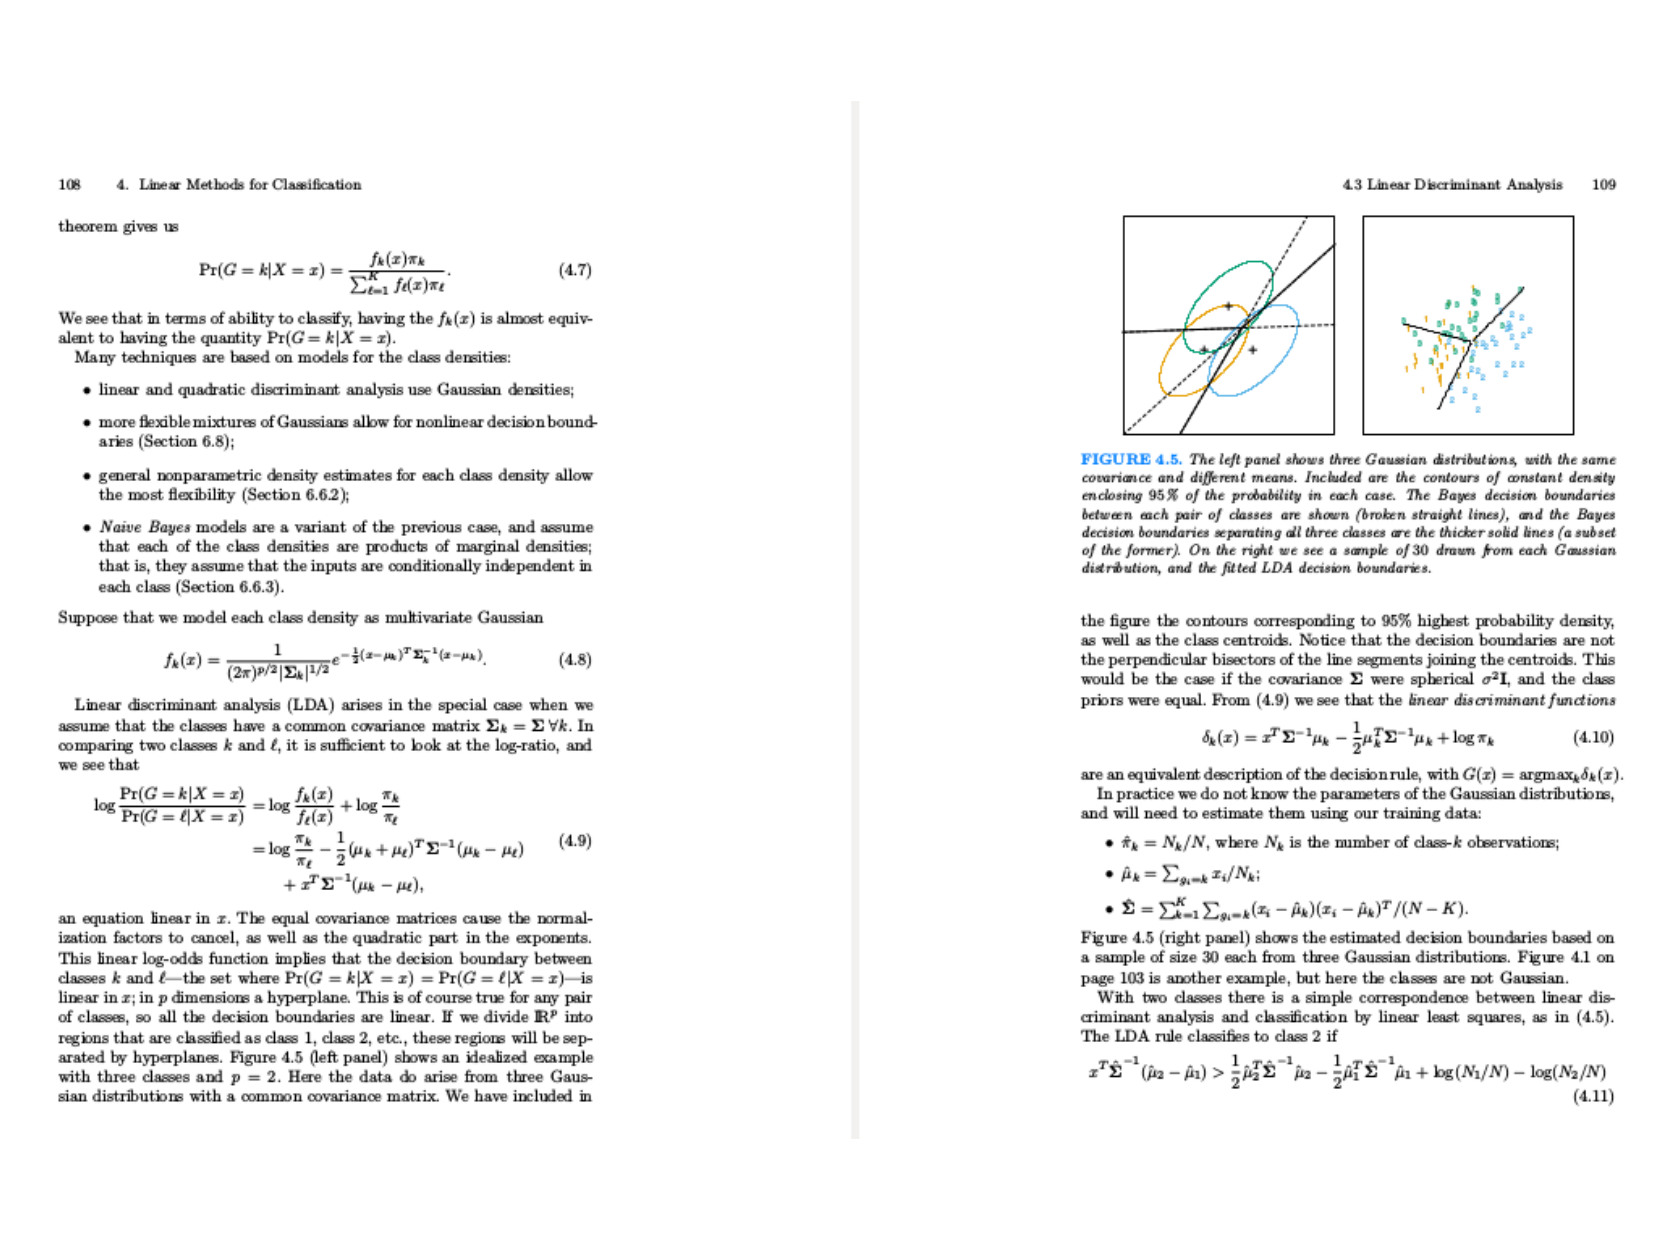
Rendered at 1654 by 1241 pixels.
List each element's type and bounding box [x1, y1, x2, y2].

picture [0, 101, 1654, 1139]
